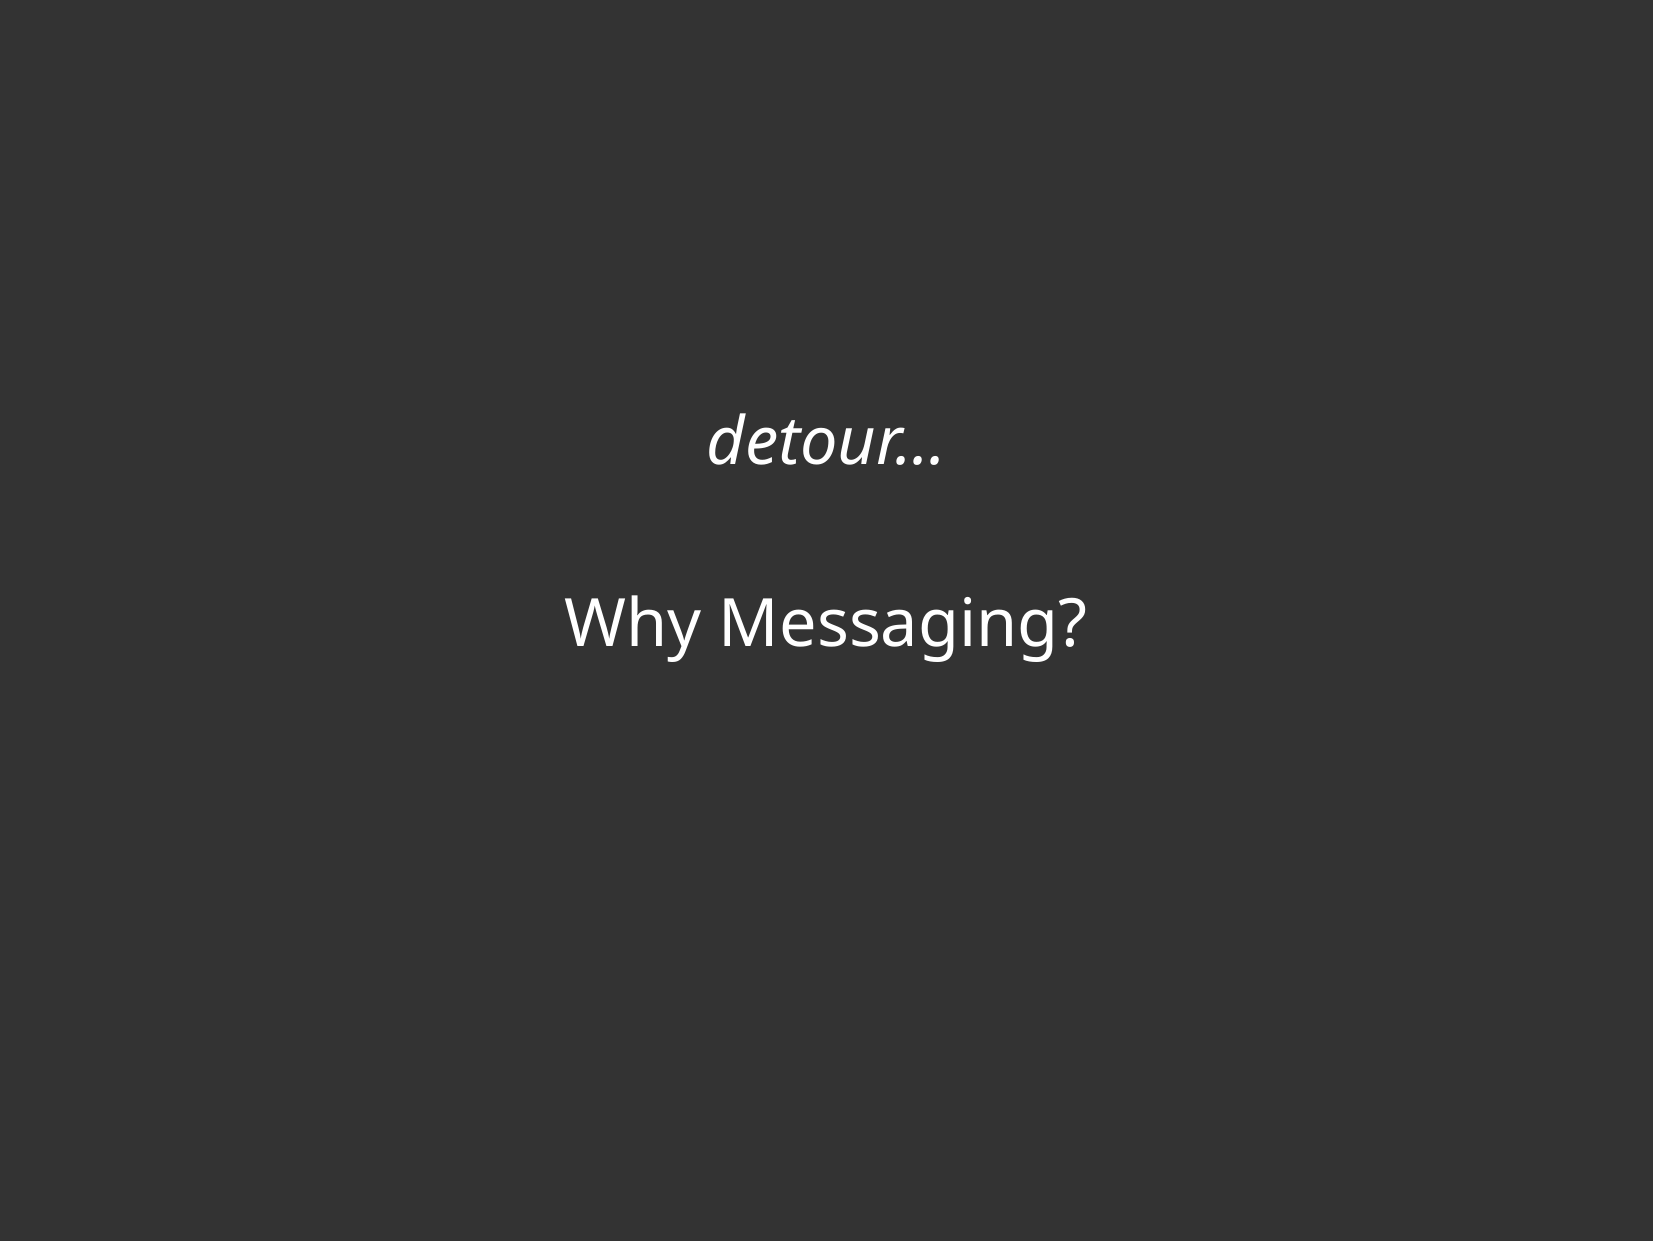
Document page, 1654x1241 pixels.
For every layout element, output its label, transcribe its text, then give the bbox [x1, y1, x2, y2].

subtitle detour... Why Messaging? [82, 49, 1571, 1010]
